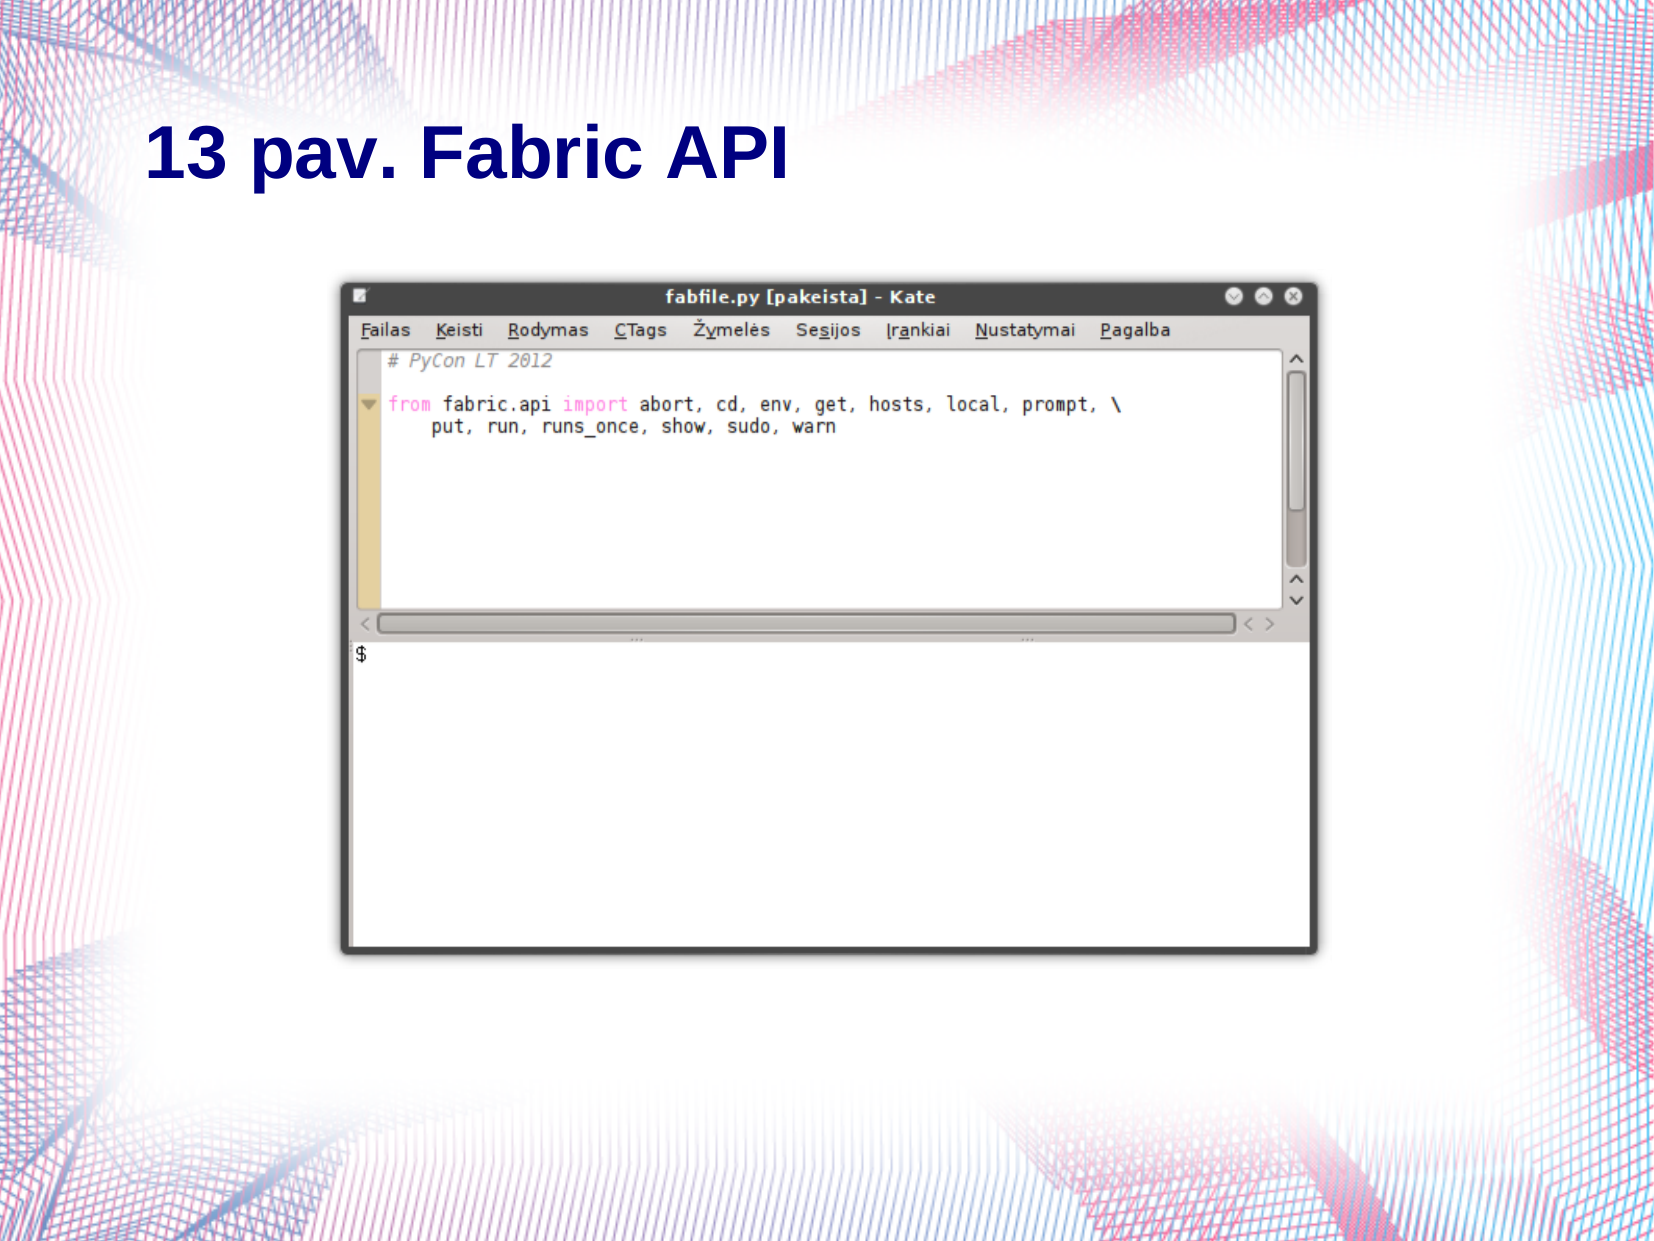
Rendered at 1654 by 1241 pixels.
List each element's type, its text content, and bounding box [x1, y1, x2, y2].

title 13 pav. Fabric API [82, 49, 1571, 257]
picture [0, 0, 1654, 1241]
